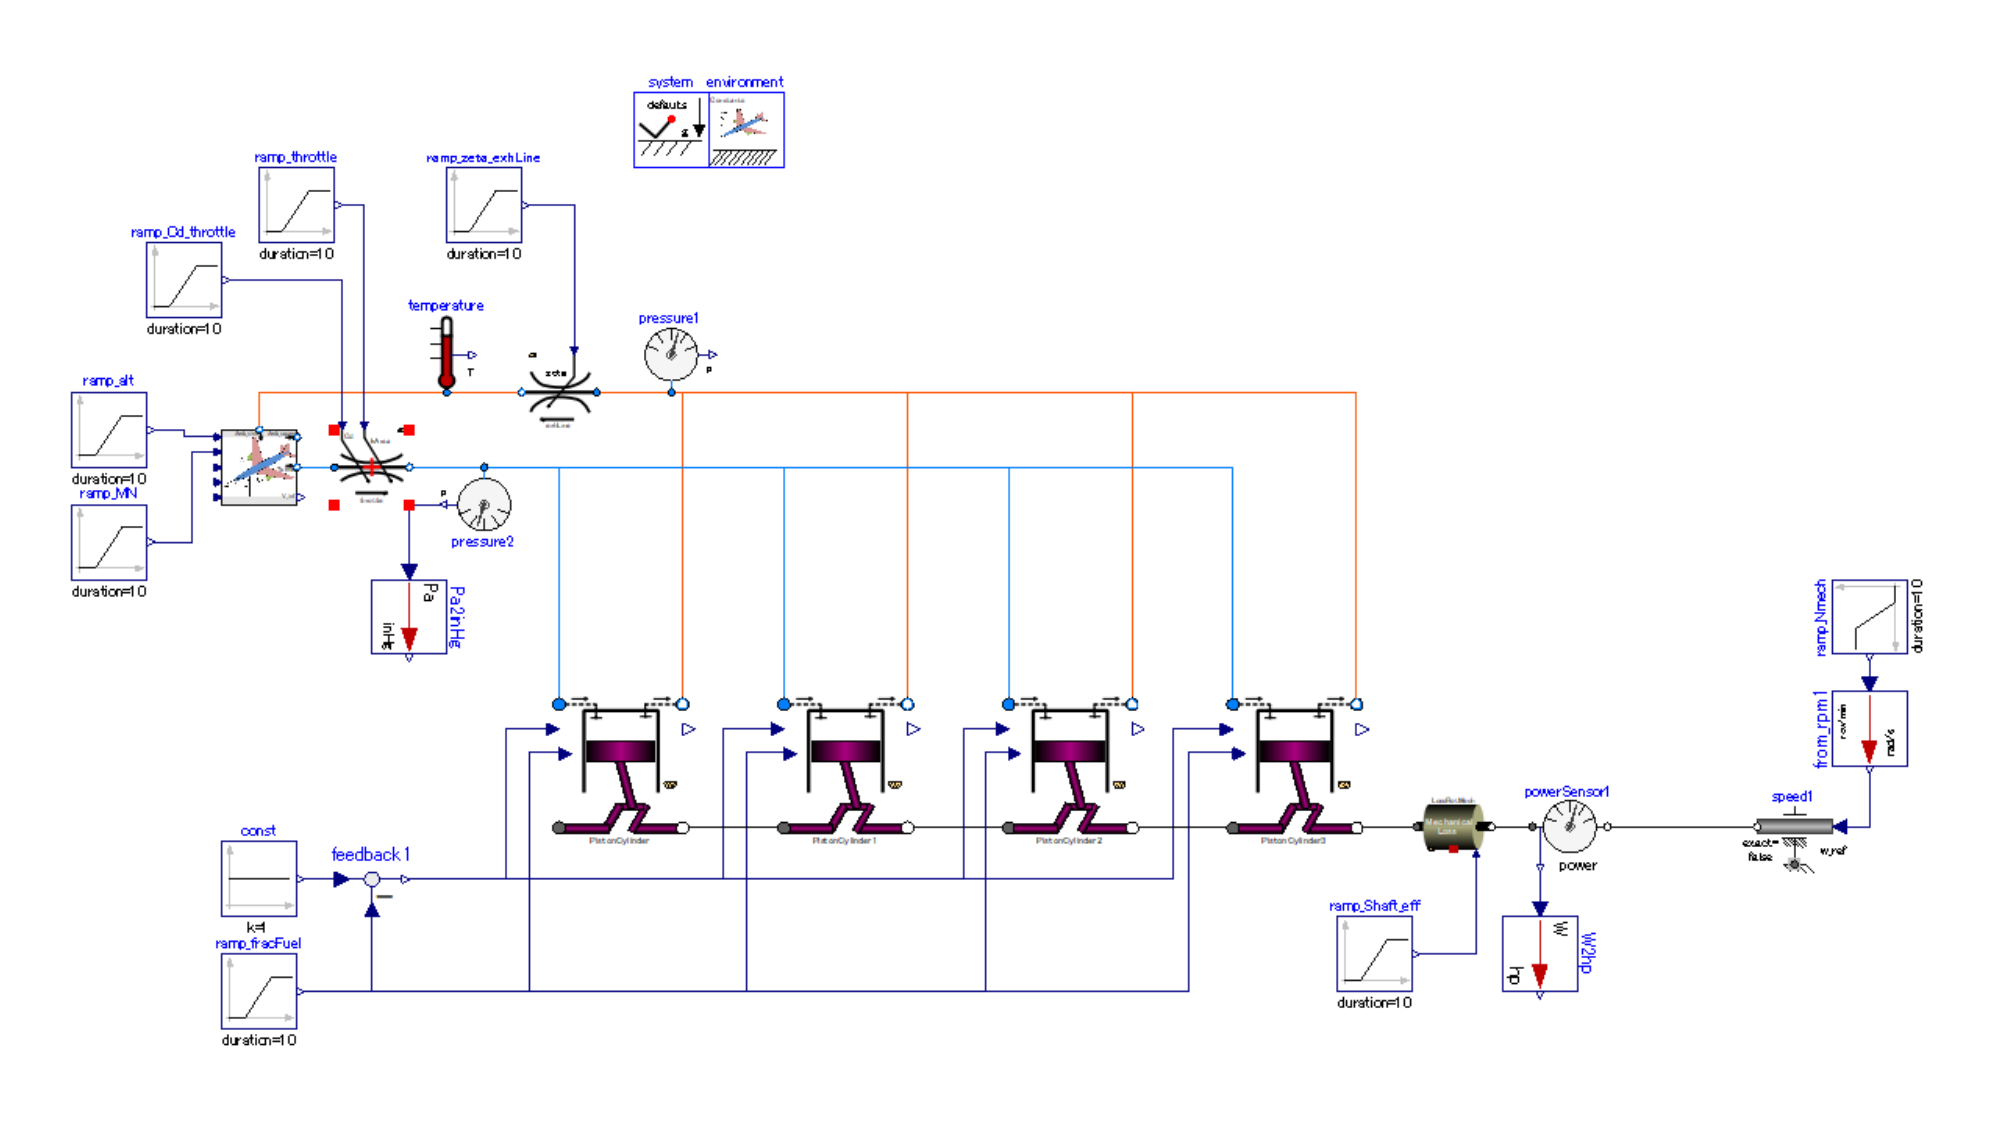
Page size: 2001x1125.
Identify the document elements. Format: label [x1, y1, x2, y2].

picture [54, 56, 1946, 1069]
